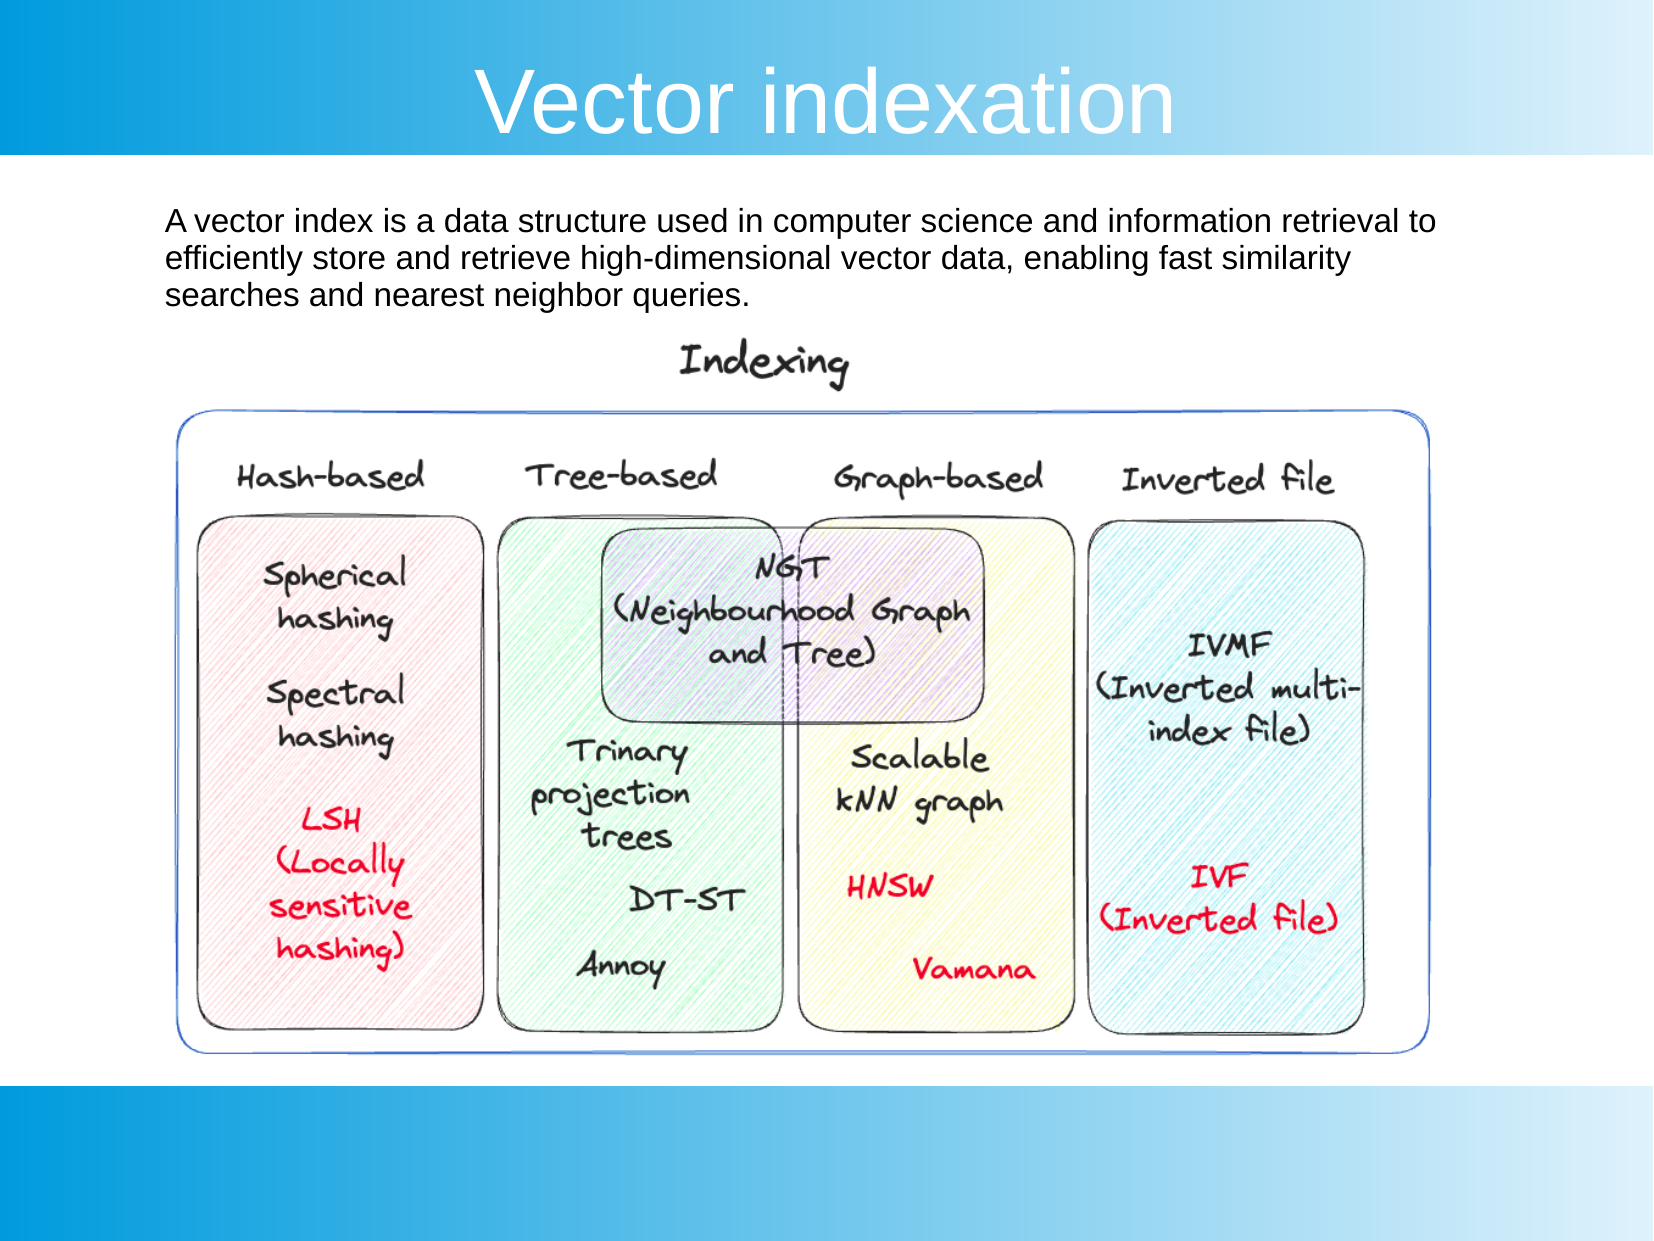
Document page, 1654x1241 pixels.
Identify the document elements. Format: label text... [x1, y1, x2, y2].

text_box A vector index is a data structure used in computer science and information retrieval to efficiently store and retrieve high-dimensional vector data, enabling fast similarity searches and nearest neighbor queries. [150, 195, 1471, 331]
title Vector indexation [82, 49, 1571, 155]
picture [165, 331, 1441, 1066]
